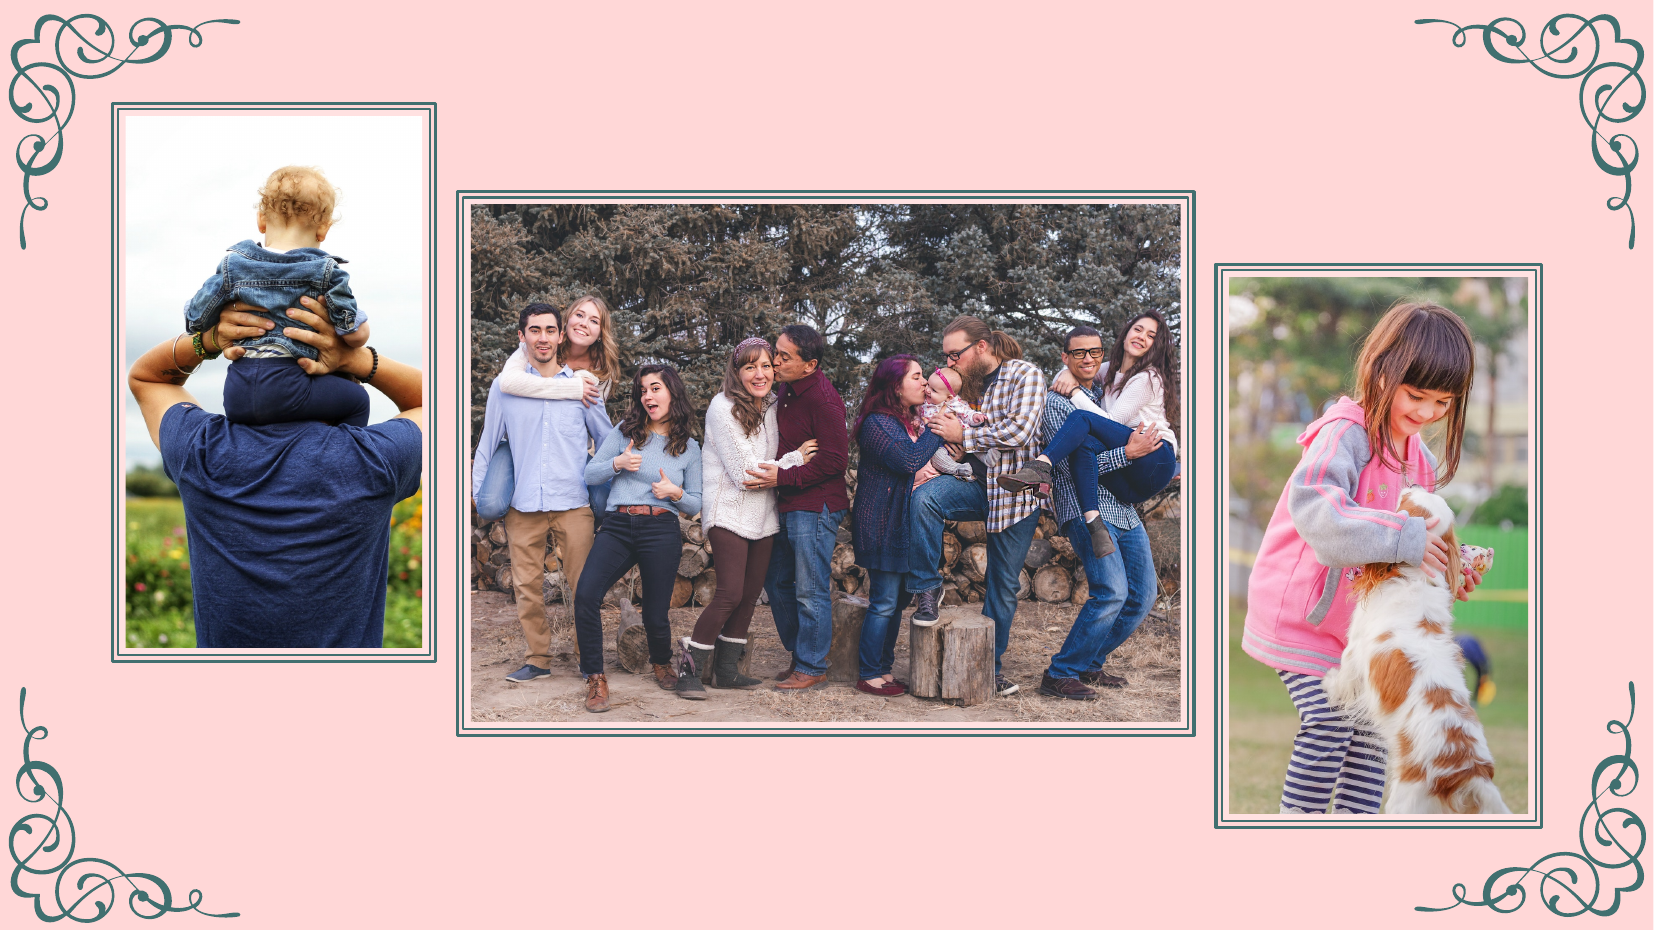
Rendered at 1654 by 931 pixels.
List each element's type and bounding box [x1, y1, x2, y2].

picture [1414, 681, 1540, 826]
text_box [118, 109, 430, 656]
text_box [1221, 270, 1536, 822]
picture [8, 686, 241, 923]
picture [1229, 277, 1529, 814]
picture [8, 13, 241, 250]
picture [470, 204, 1181, 722]
picture [1414, 681, 1646, 918]
picture [1414, 13, 1646, 250]
text_box [463, 197, 1189, 730]
picture [125, 116, 423, 648]
picture [114, 105, 241, 250]
